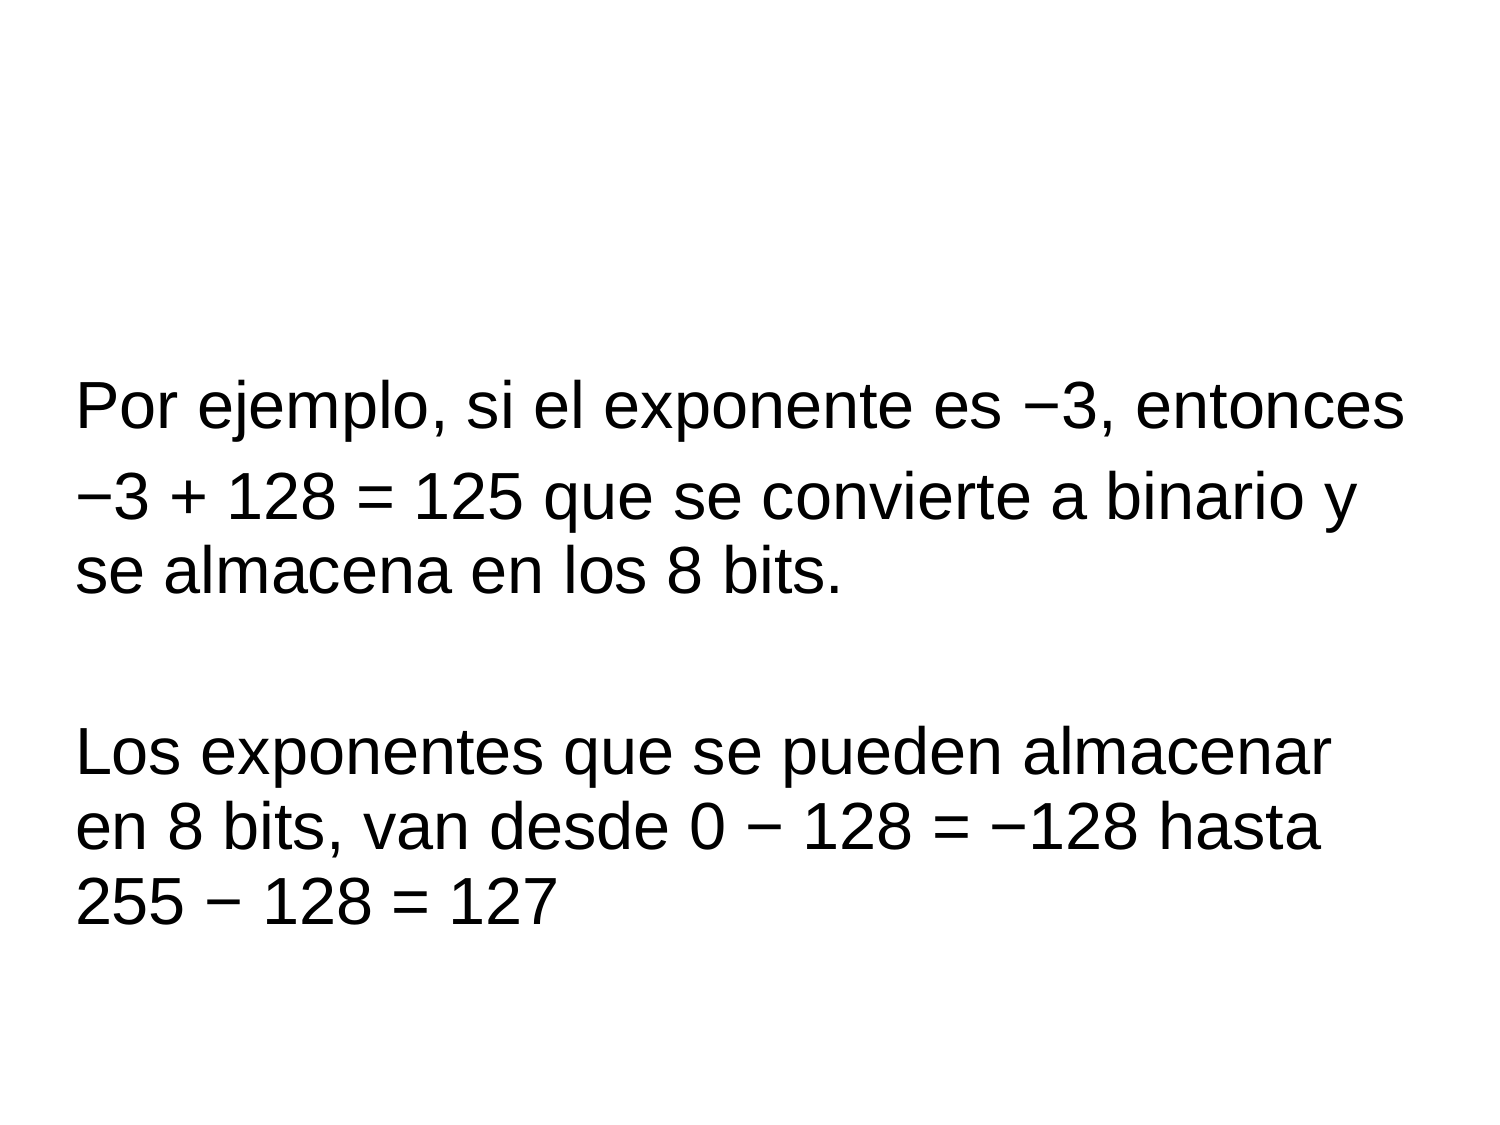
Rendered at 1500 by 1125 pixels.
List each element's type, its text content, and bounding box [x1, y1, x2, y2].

subtitle Por ejemplo, si el exponente es −3, entonces −3 + 128 = 125 que se convierte a binario y se almacena en los 8 bits. Los exponentes que se pueden almacenar en 8 bits, van desde 0 − 128 = −128 hasta 255 − 128 = 127 [75, 282, 1425, 1025]
